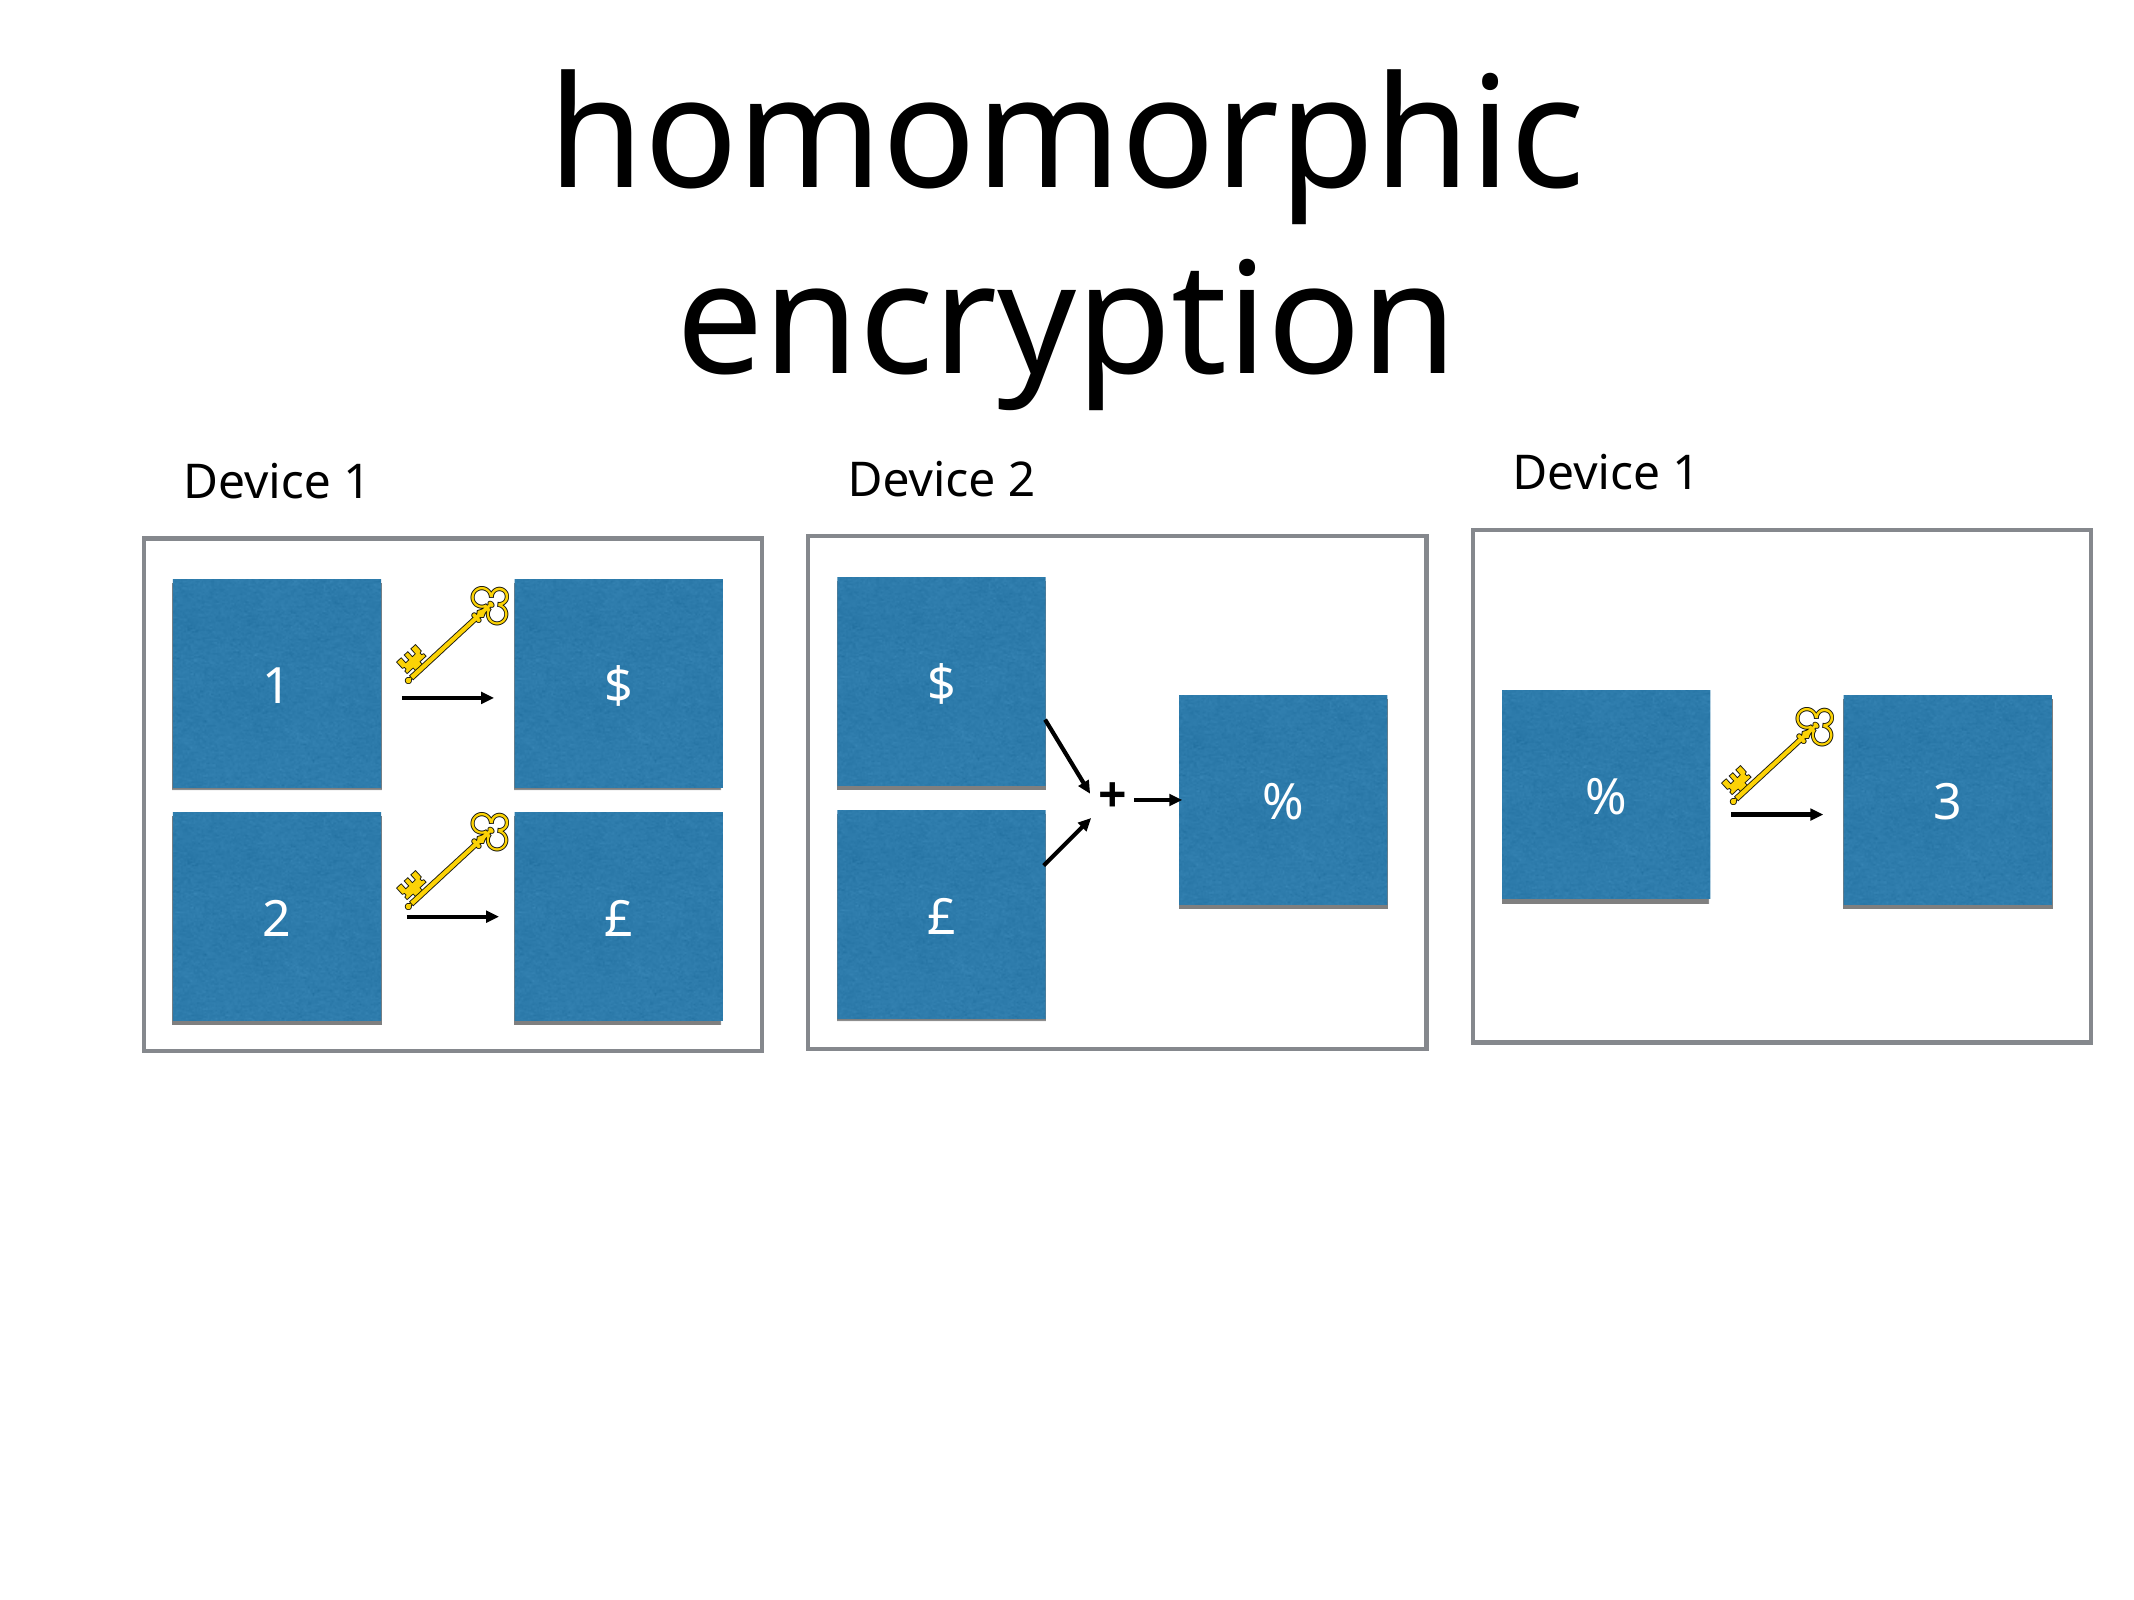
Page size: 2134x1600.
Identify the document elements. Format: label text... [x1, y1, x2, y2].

text_box % [1179, 695, 1388, 905]
text_box £ [514, 812, 723, 1021]
text_box Device 1 [1503, 433, 1709, 508]
text_box 3 [1843, 695, 2052, 905]
picture [1711, 707, 1834, 805]
text_box 1 [172, 579, 382, 788]
picture [382, 812, 509, 910]
text_box $ [837, 577, 1046, 786]
text_box £ [837, 810, 1046, 1019]
text_box $ [514, 579, 723, 788]
text_box Device 1 [174, 441, 380, 517]
title homomorphic encryption [156, 41, 1978, 396]
picture [382, 586, 509, 684]
text_box % [1502, 690, 1711, 899]
text_box 2 [172, 812, 382, 1021]
text_box Device 2 [839, 439, 1045, 515]
text_box + [1089, 754, 1136, 832]
